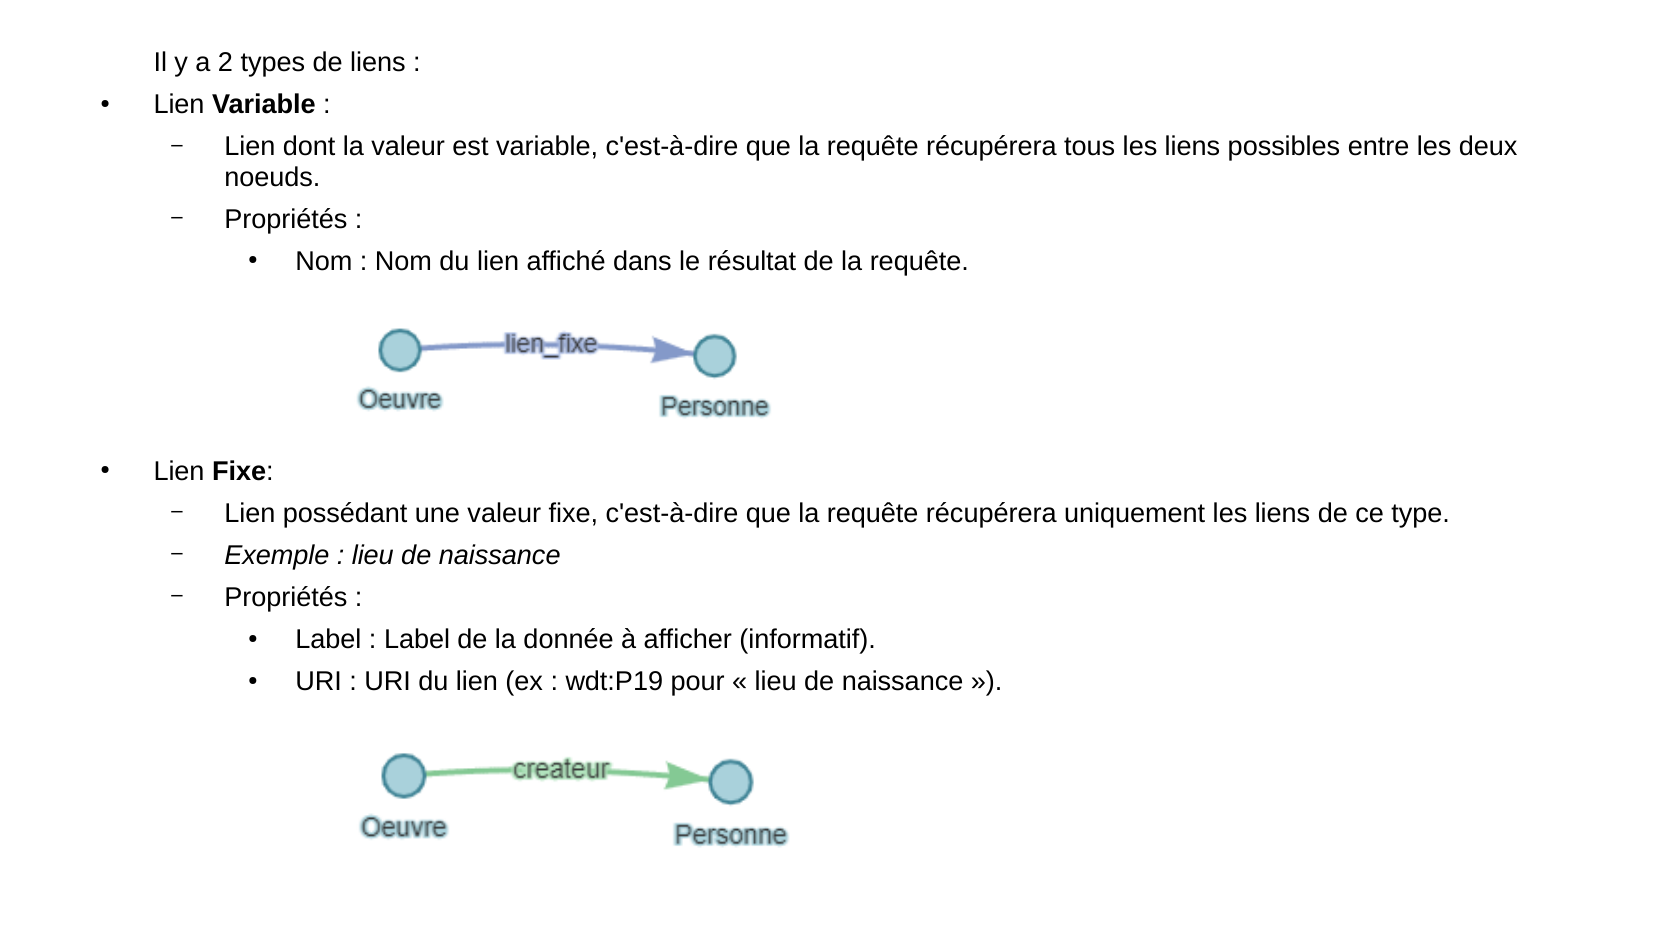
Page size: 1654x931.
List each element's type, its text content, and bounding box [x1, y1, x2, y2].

list Il y a 2 types de liens : Lien Variable : Lien dont la valeur est variable, c'est-à-dire que la requête récupérera tous les liens possibles entre les deux noeuds. Propriétés : Nom : Nom du lien affiché dans le résultat de la requête. Lien Fixe: Lien possédant une valeur fixe, c'est-à-dire que la requête récupérera uniquement les liens de ce type. Exemple : lieu de naissance Propriétés : Label : Label de la donnée à afficher (informatif). URI : URI du lien (ex : wdt:P19 pour « lieu de naissance »). [82, 47, 1571, 886]
picture [343, 295, 791, 438]
picture [354, 720, 797, 863]
